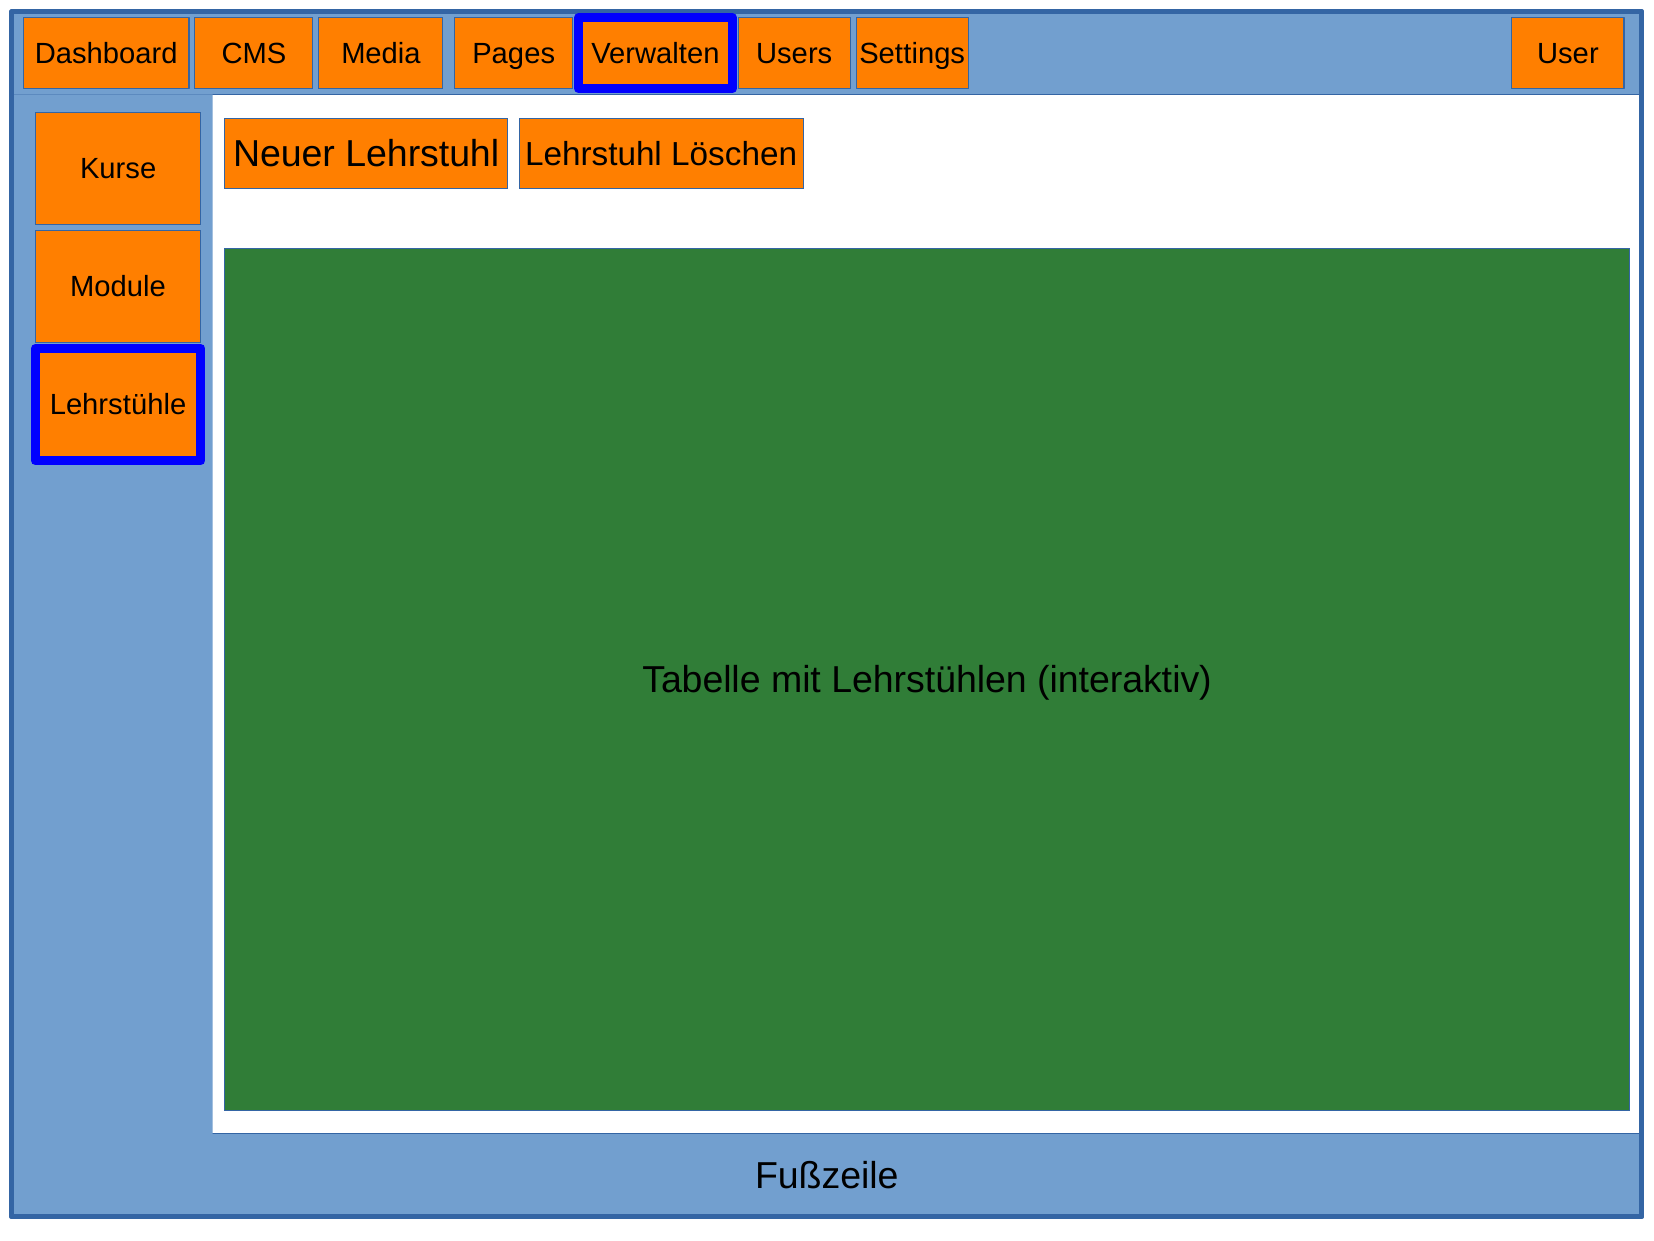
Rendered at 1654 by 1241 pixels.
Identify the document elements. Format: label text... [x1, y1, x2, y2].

text_box Dashboard [23, 17, 189, 89]
text_box Verwalten [578, 17, 733, 89]
text_box [11, 11, 1642, 1217]
text_box Tabelle mit Lehrstühlen (interaktiv) [224, 248, 1630, 1111]
text_box Settings [856, 17, 969, 89]
text_box Users [738, 17, 851, 89]
text_box Media [318, 17, 443, 89]
text_box Module [35, 230, 201, 343]
text_box Lehrstühle [35, 348, 201, 461]
text_box Lehrstuhl Löschen [519, 118, 804, 189]
text_box Kurse [35, 112, 201, 225]
text_box Pages [454, 17, 573, 89]
text_box User [1511, 17, 1625, 89]
text_box CMS [194, 17, 313, 89]
